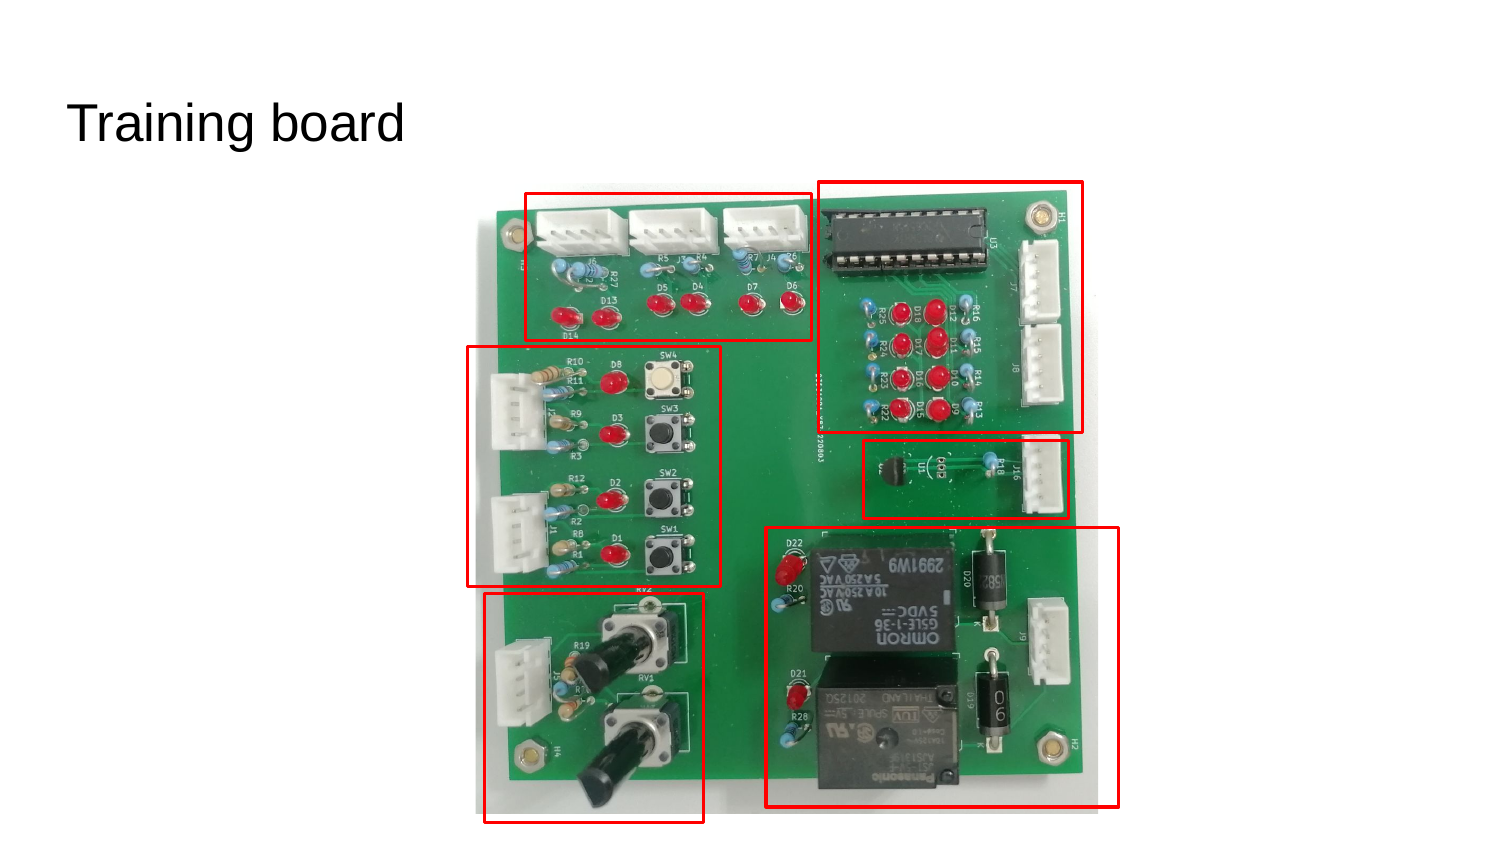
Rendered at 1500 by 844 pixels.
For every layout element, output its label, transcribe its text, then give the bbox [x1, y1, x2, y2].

picture [486, 595, 702, 814]
picture [475, 348, 719, 585]
title Training board [51, 72, 1449, 167]
picture [820, 184, 1081, 431]
picture [475, 183, 1099, 814]
picture [768, 529, 1099, 805]
